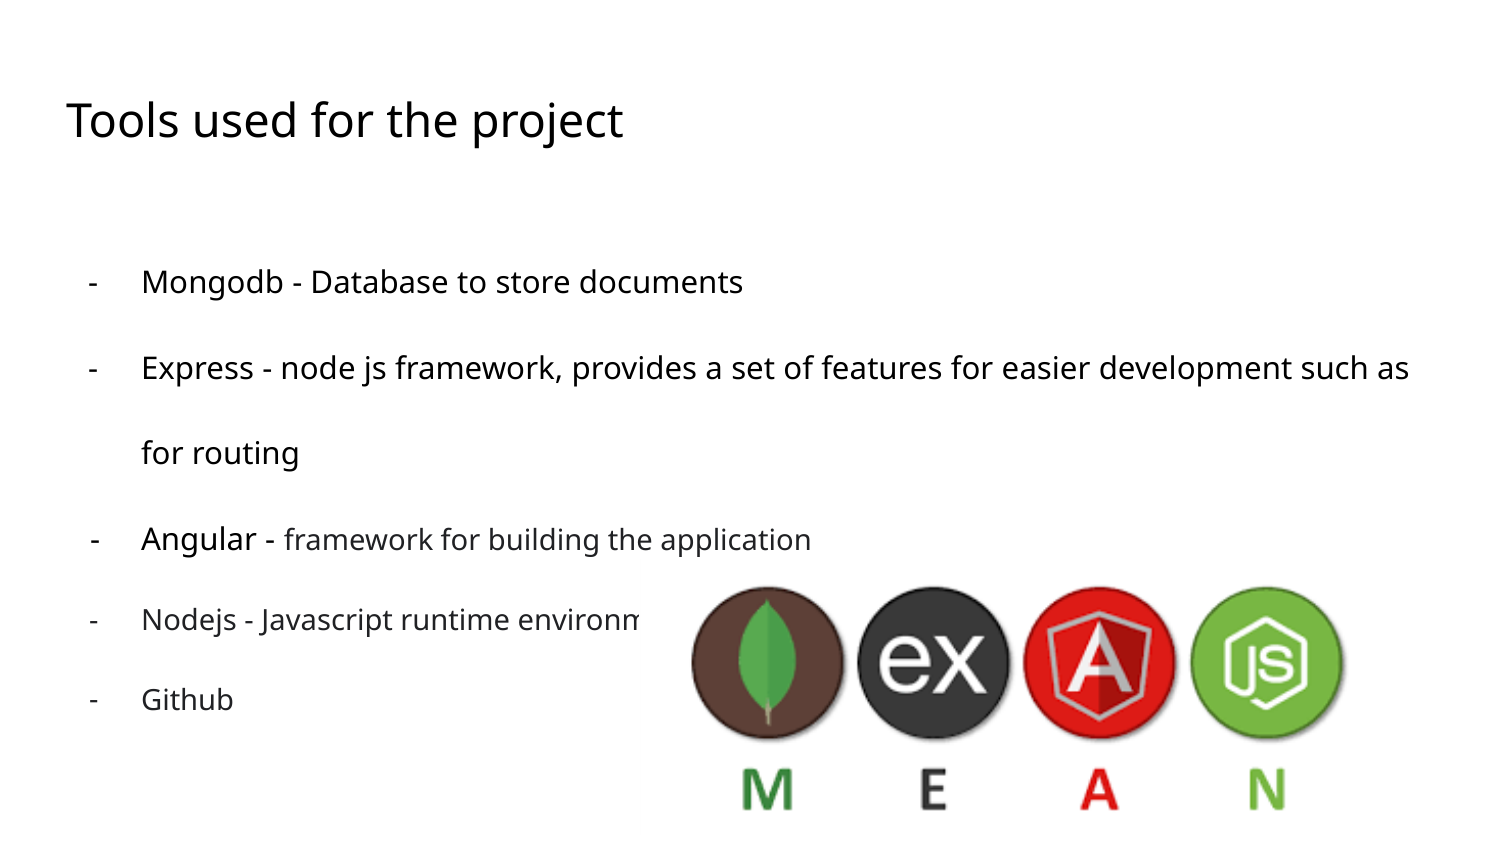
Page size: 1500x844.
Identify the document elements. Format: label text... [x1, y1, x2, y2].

picture [639, 559, 1404, 835]
title Tools used for the project [51, 72, 1449, 167]
list Mongodb - Database to store documents Express - node js framework, provides a set of features for easier development such as for routing Angular - framework for building the application Nodejs - Javascript runtime environment, REST API backend Github [51, 202, 1449, 750]
